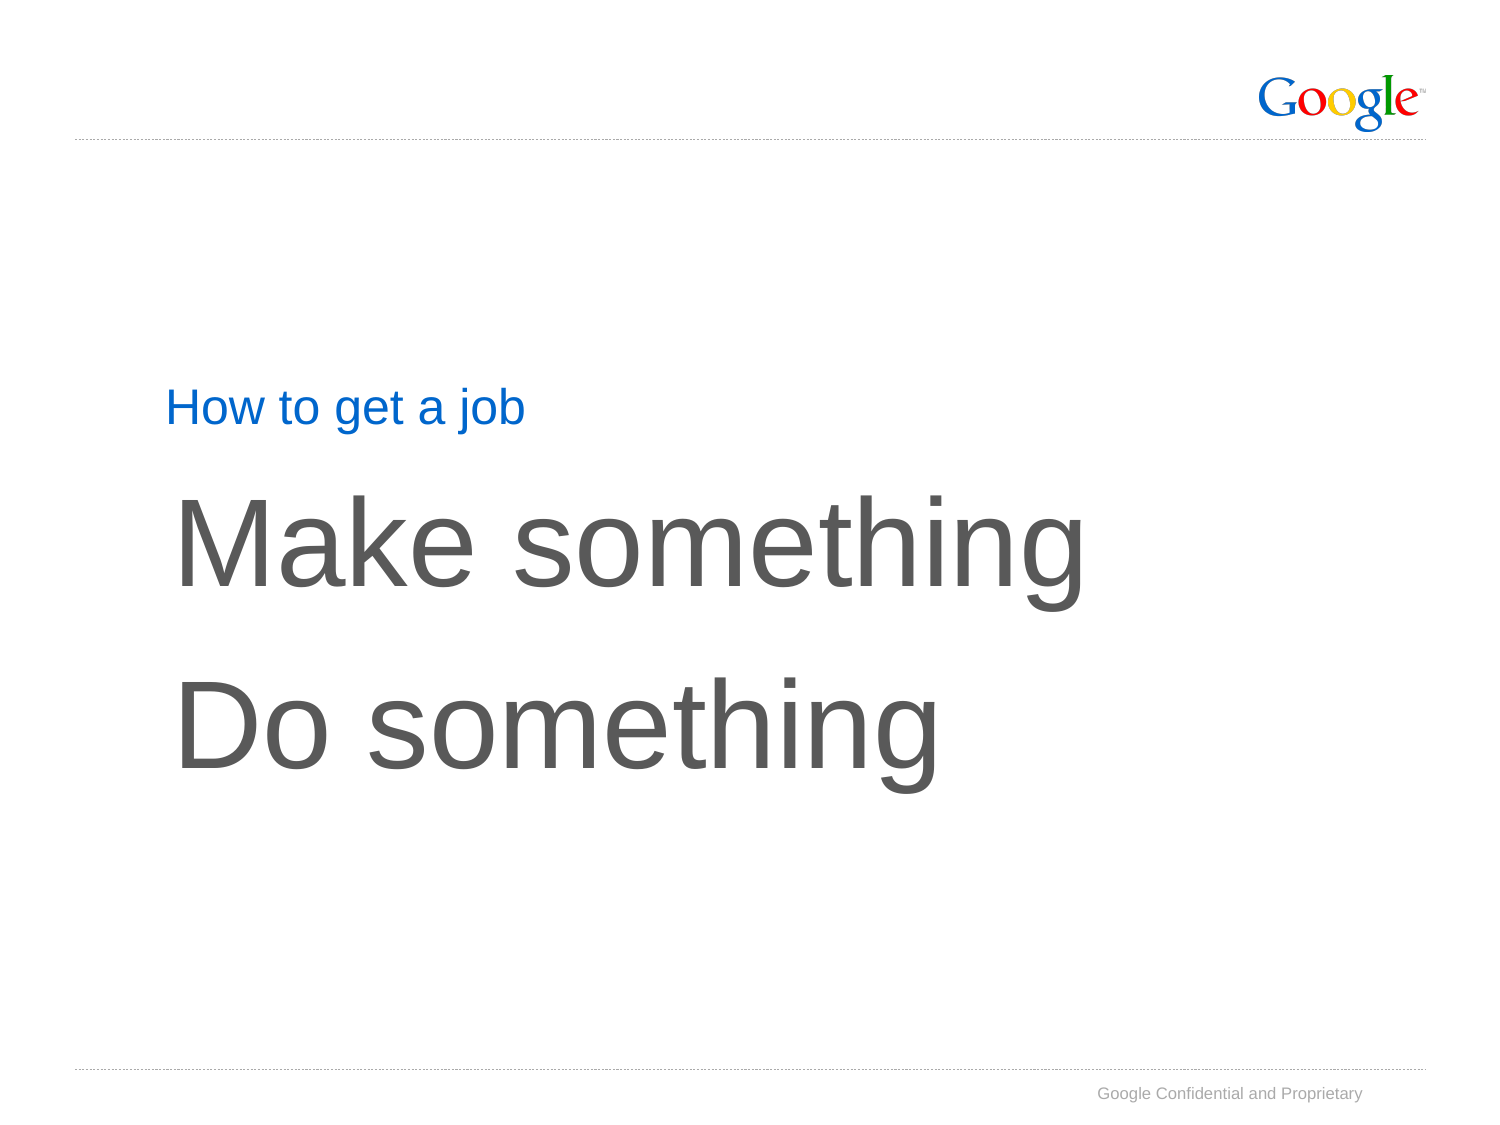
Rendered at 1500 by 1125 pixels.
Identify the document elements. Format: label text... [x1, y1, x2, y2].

list Make something Do something [150, 454, 1351, 1035]
title How to get a job [150, 253, 1351, 443]
picture [1259, 75, 1426, 132]
